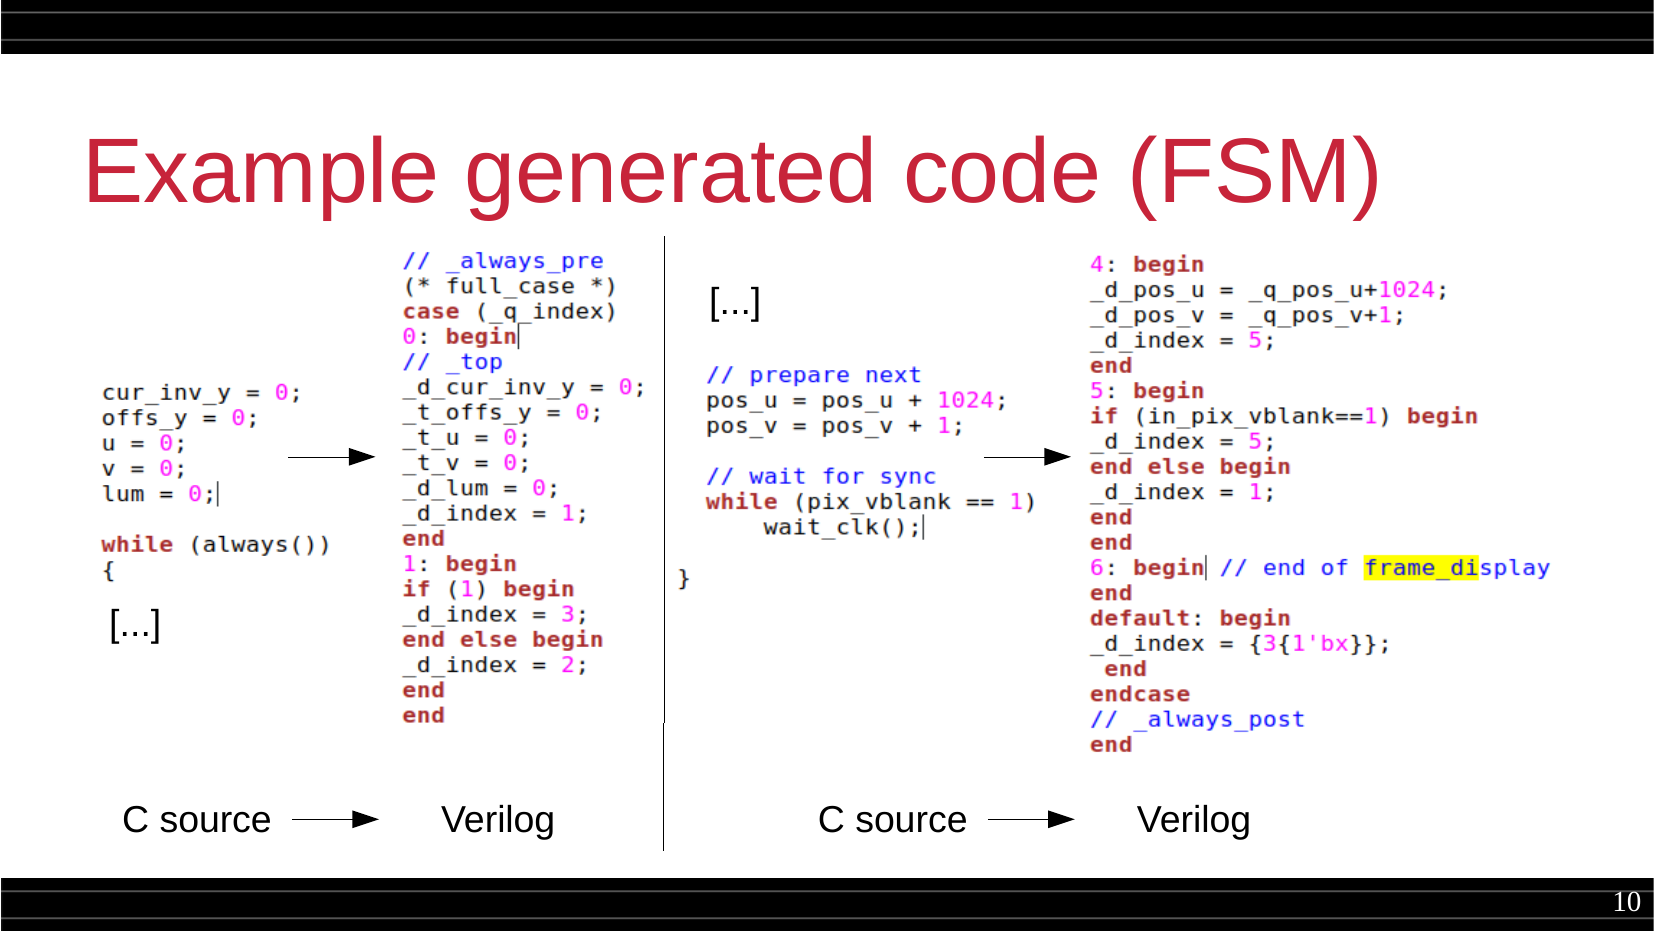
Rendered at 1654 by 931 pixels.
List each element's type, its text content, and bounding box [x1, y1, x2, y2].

text_box [...] [94, 595, 334, 695]
picture [1, 878, 1654, 931]
text_box Verilog [426, 791, 665, 891]
text_box C source [803, 791, 1042, 891]
text_box C source [107, 791, 346, 891]
title Example generated code (FSM) [82, 67, 1607, 273]
text_box [...] [694, 272, 934, 372]
text_box Verilog [1122, 791, 1361, 891]
picture [1070, 244, 1567, 768]
picture [70, 235, 1057, 748]
picture [1, 0, 1654, 54]
